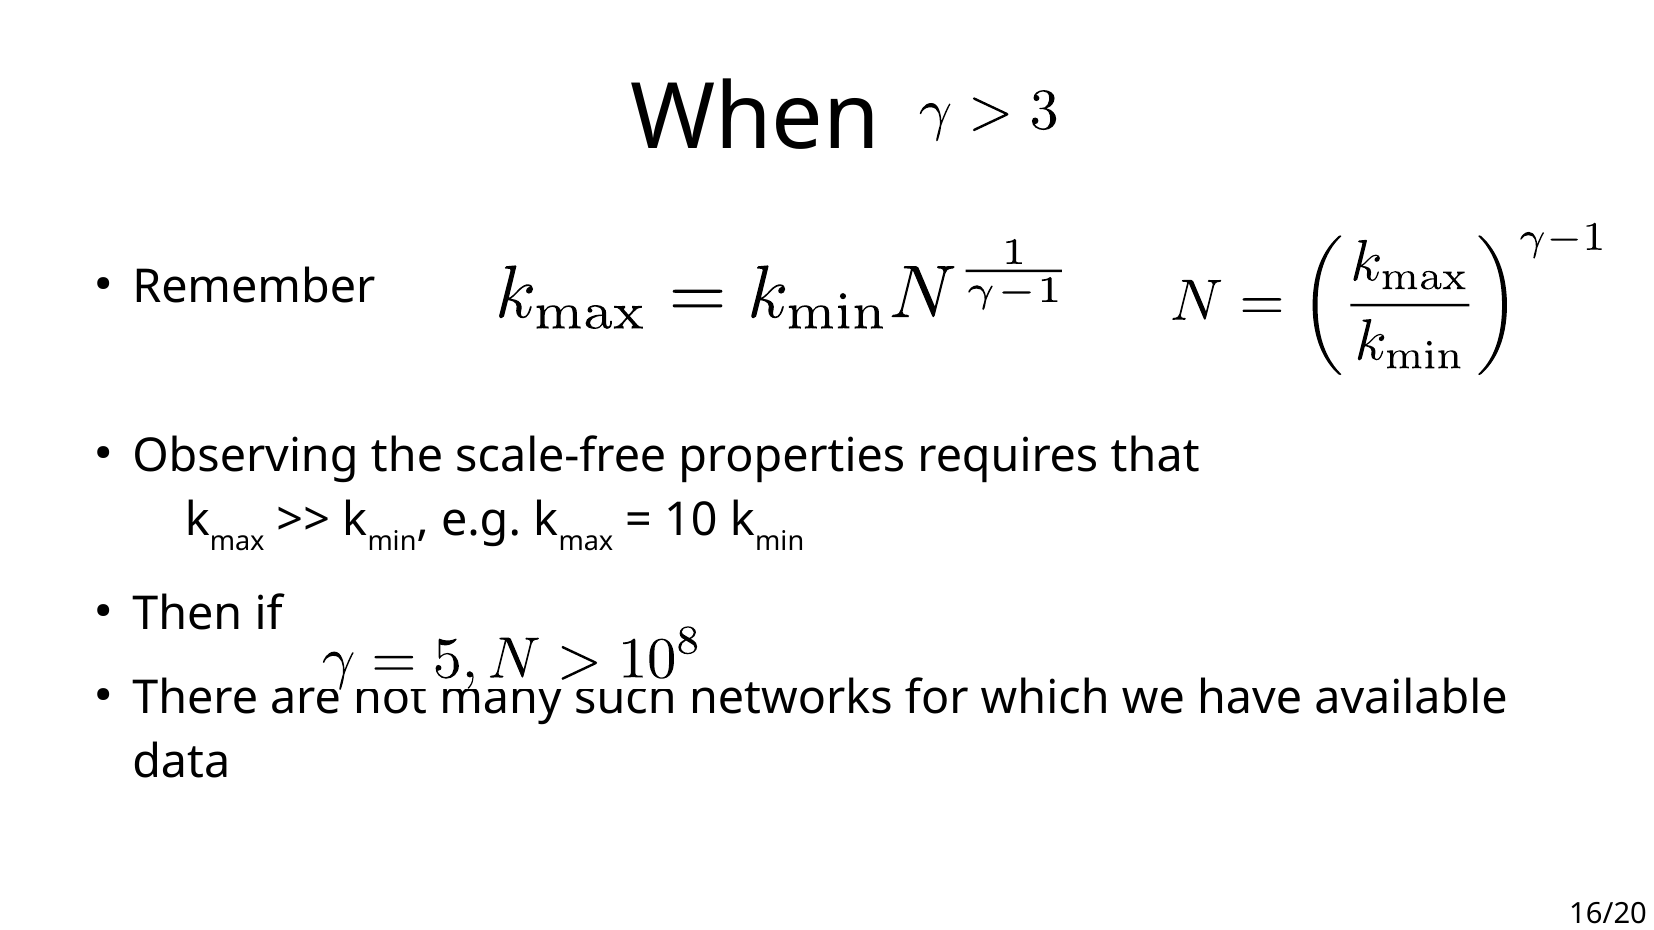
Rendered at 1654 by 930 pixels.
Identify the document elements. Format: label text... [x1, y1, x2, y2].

text_box [495, 238, 1063, 329]
text_box [918, 90, 1059, 142]
text_box [1170, 222, 1606, 376]
list Remember Observing the scale-free properties requires that kmax >> kmin, e.g. kmax = 10 kmin Then if There are not many such networks for which we have available data [82, 252, 1571, 793]
text_box [321, 626, 700, 691]
title When [82, 1, 1571, 225]
